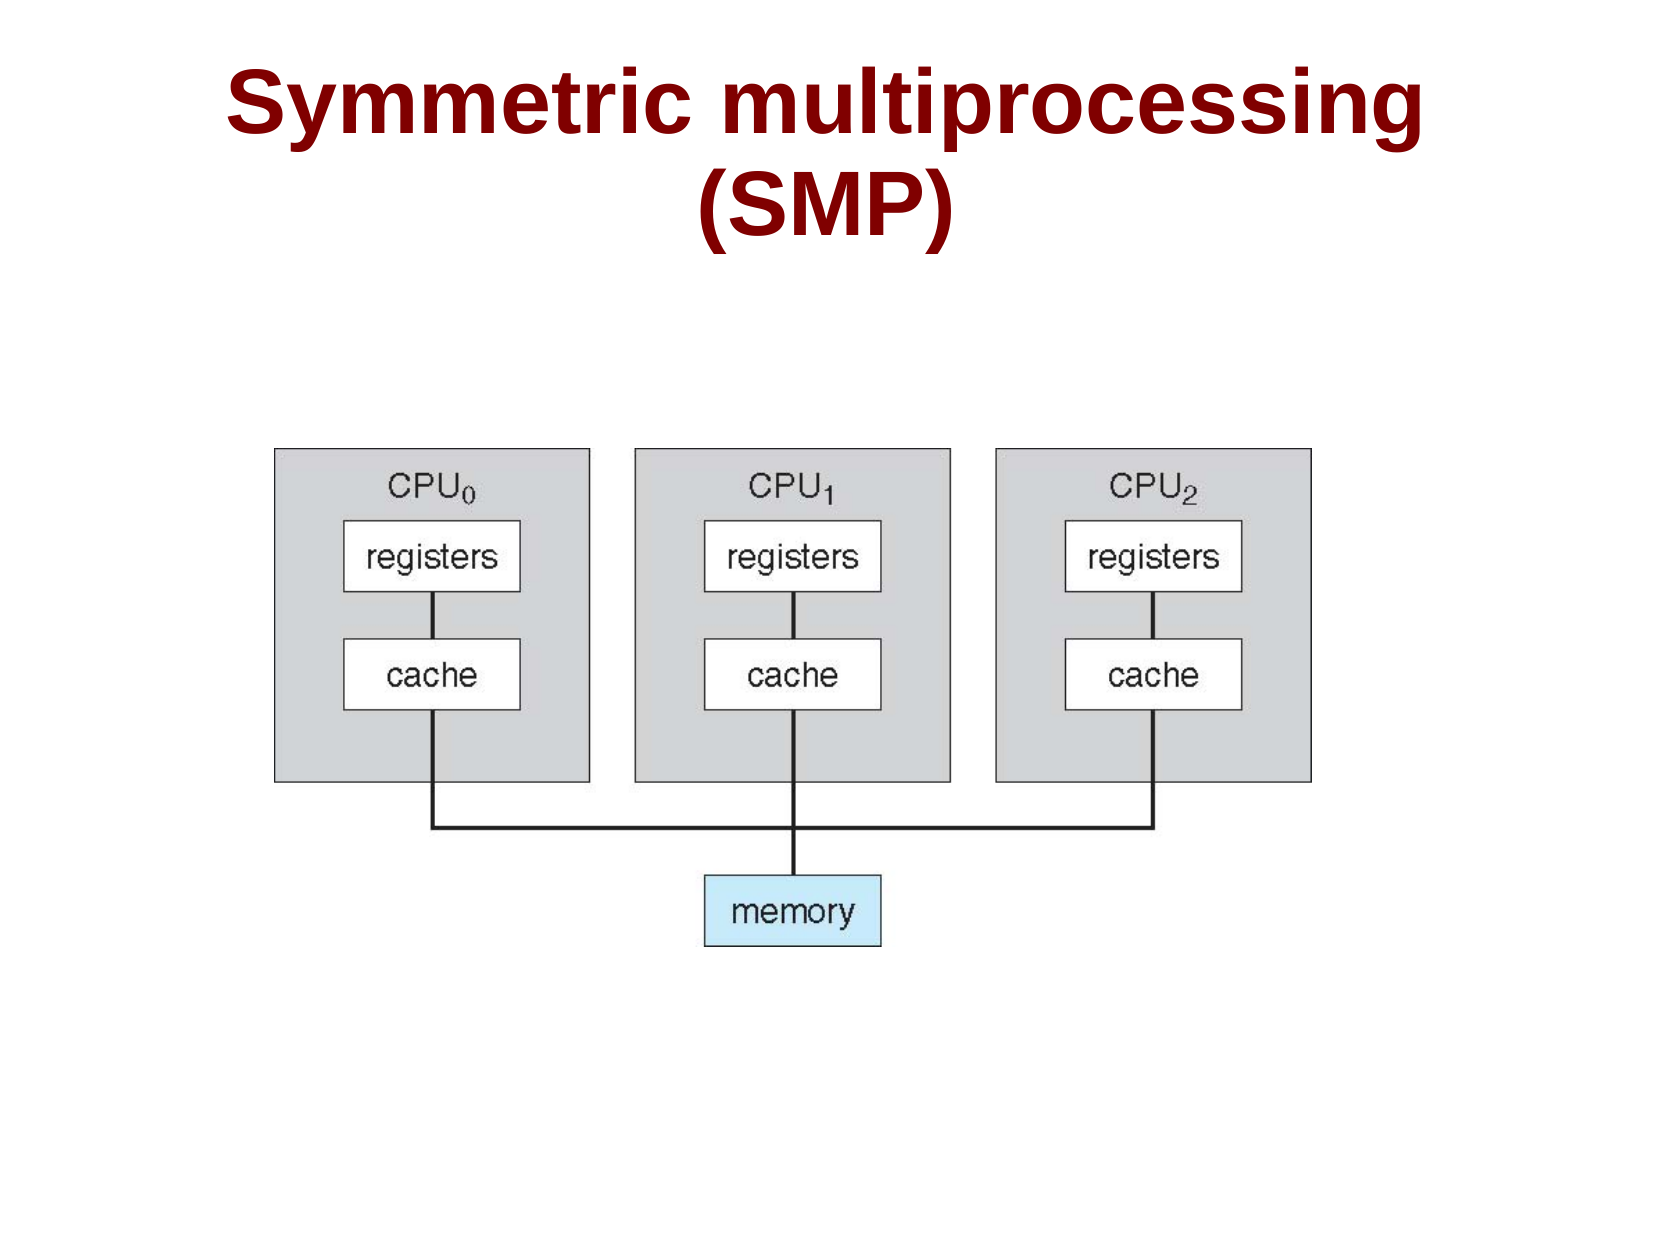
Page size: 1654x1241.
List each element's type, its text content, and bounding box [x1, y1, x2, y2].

title Symmetric multiprocessing (SMP) [82, 49, 1571, 257]
picture [274, 448, 1312, 947]
